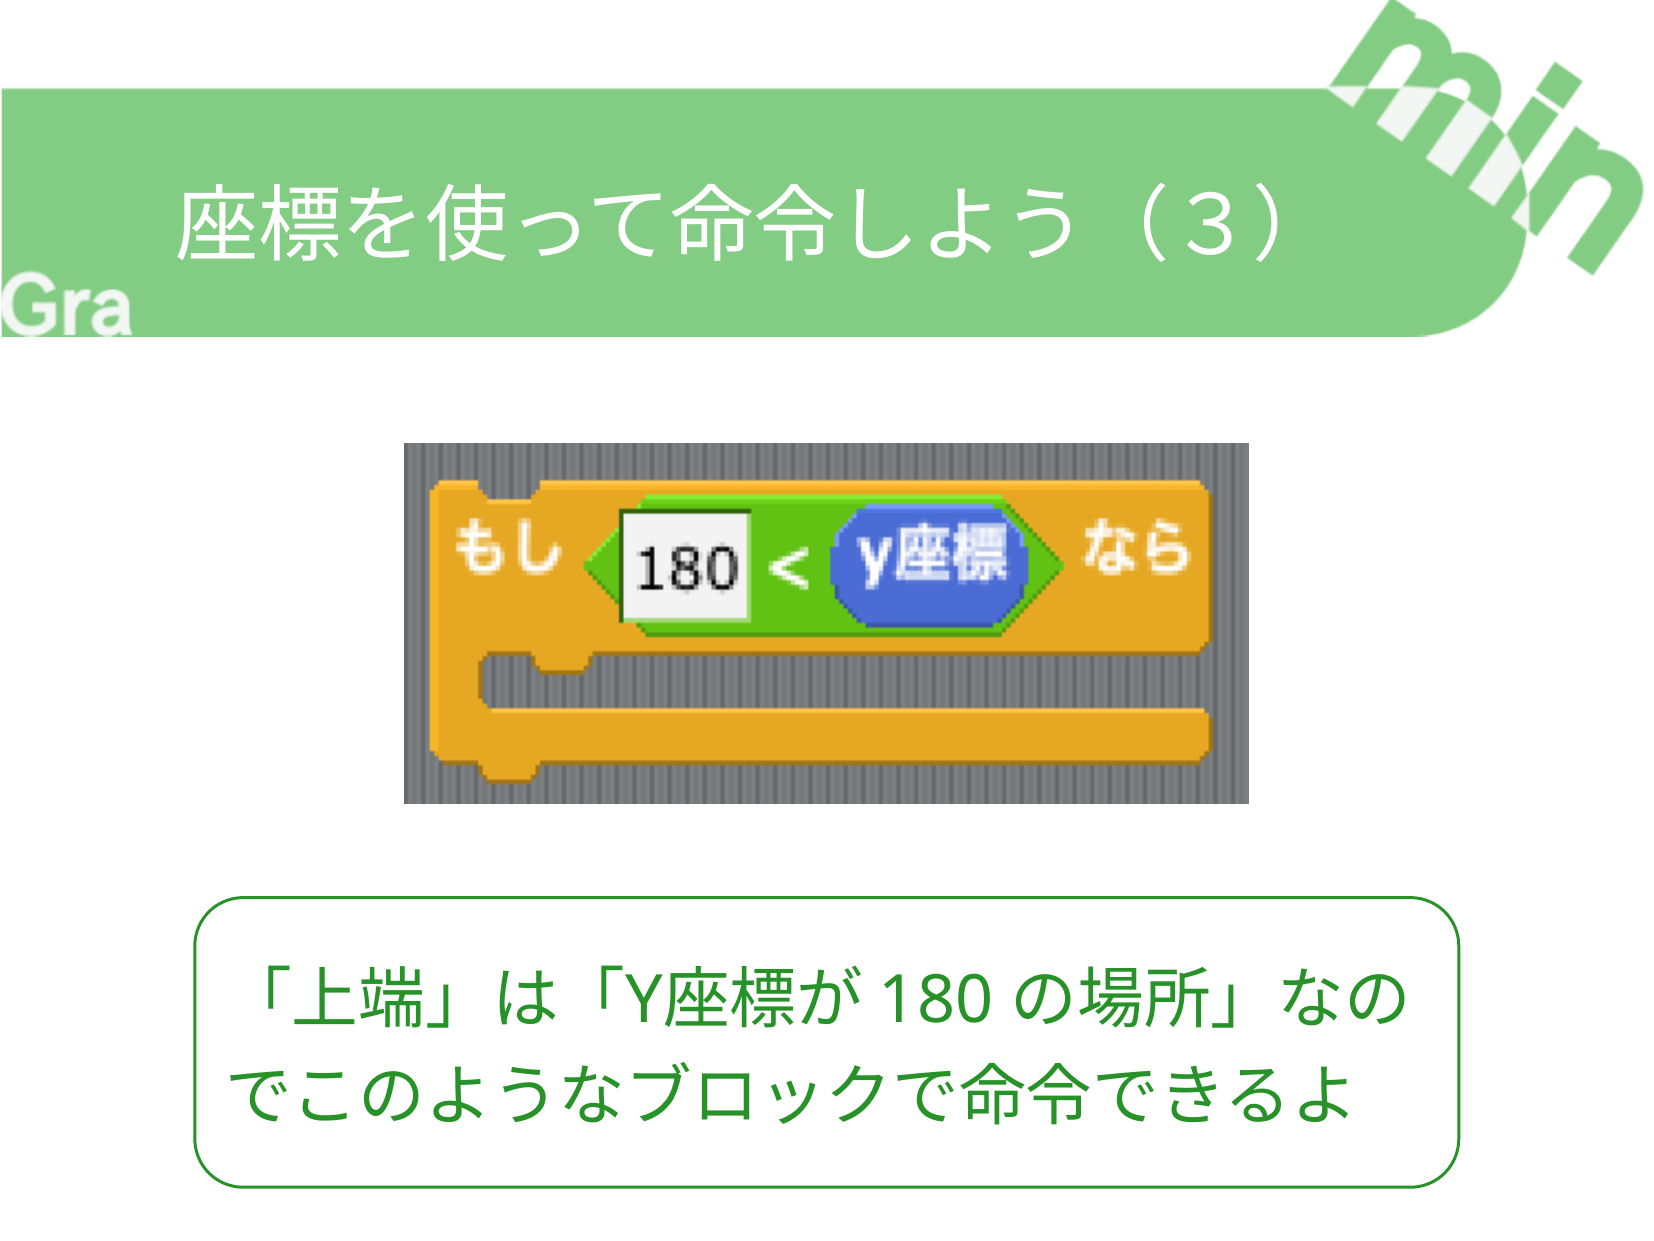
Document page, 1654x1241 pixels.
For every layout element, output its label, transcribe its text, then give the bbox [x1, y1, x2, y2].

text_box 「上端」は「Y座標が 180 の場所」なのでこのようなブロックで命令できるよ [194, 897, 1459, 1188]
title 座標を使って命令しよう（３） [11, 113, 1501, 324]
picture [404, 443, 1249, 804]
picture [1, 0, 1654, 337]
